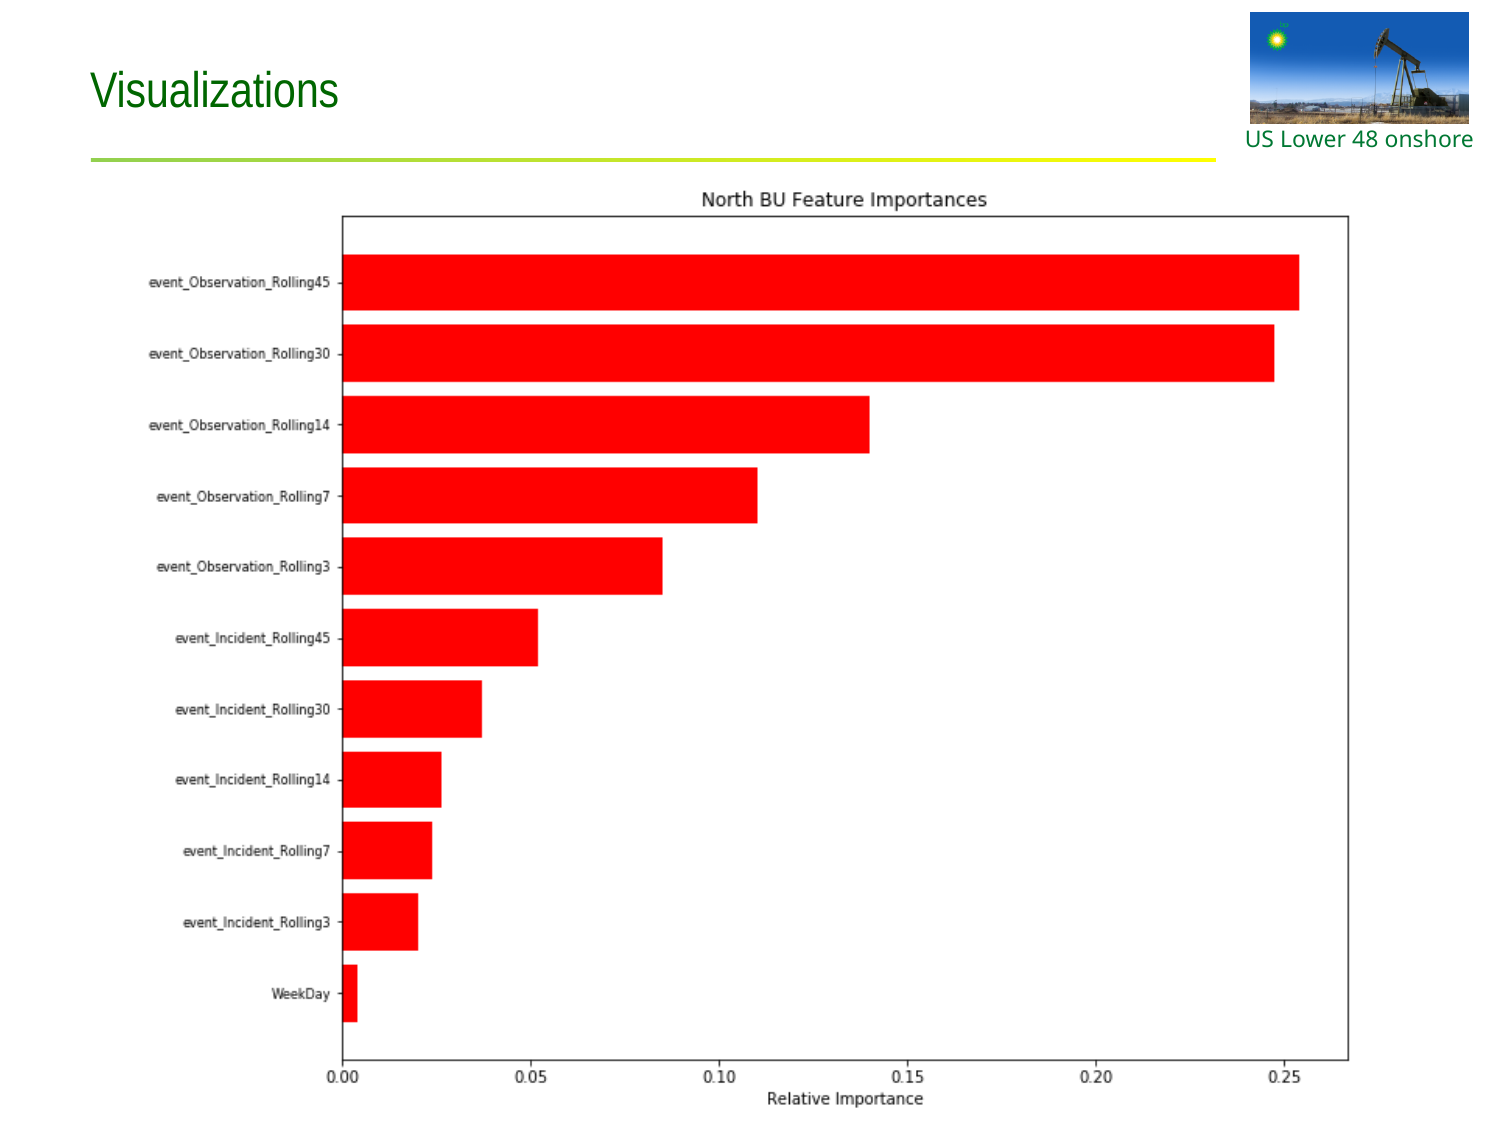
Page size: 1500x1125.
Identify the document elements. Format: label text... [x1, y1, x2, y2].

picture [1275, 12, 1469, 124]
picture [132, 174, 1368, 1125]
title Visualizations [90, 12, 1275, 166]
